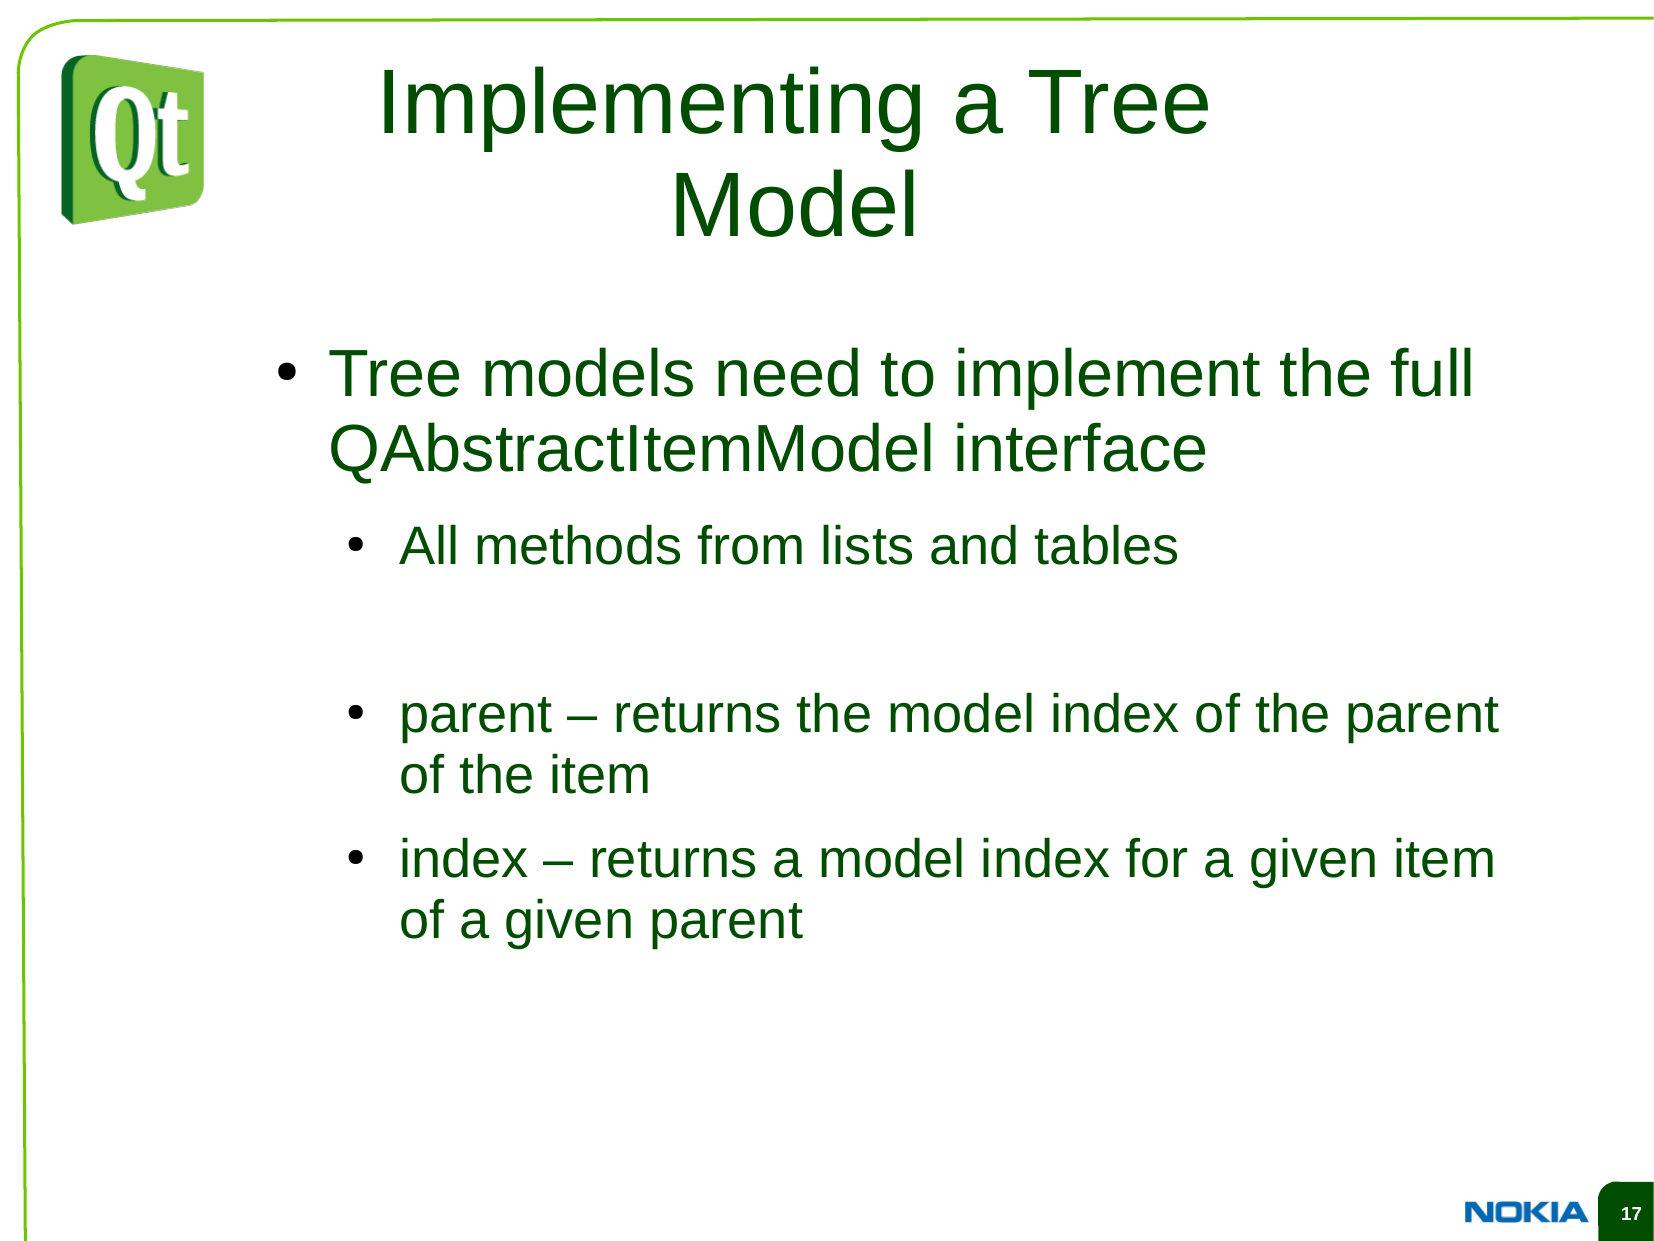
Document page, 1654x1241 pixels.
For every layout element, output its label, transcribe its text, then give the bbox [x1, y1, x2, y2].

picture [61, 55, 204, 225]
title Implementing a Tree Model [257, 50, 1333, 256]
picture [1465, 1201, 1589, 1223]
list Tree models need to implement the full QAbstractItemModel interface All methods from lists and tables parent – returns the model index of the parent of the item index – returns a model index for a given item of a given parent [257, 336, 1536, 1141]
